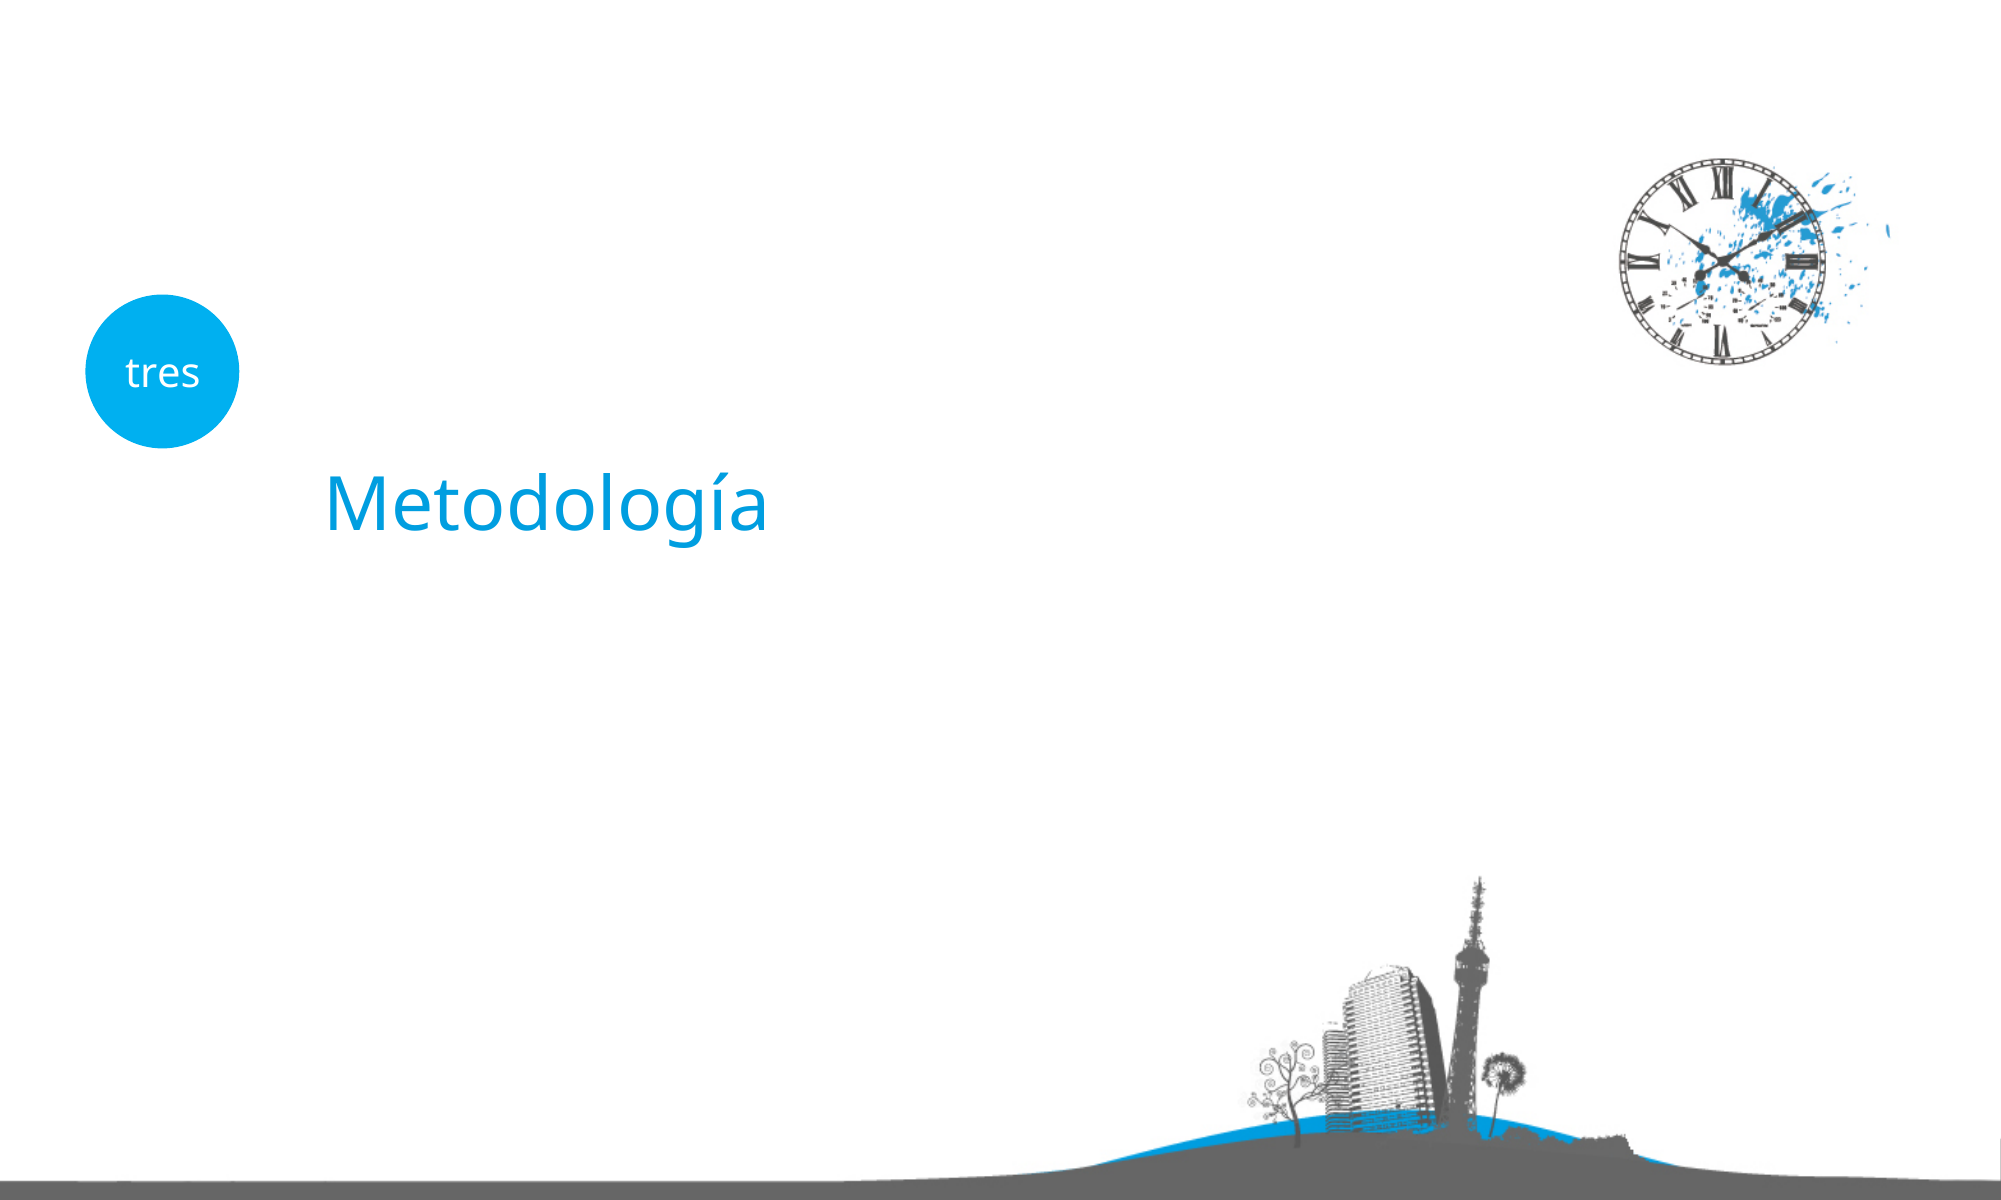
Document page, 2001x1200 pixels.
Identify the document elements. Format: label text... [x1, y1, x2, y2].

text_box [93, 405, 231, 448]
text_box [93, 295, 231, 338]
picture [0, 0, 2001, 1200]
text_box Metodología [308, 447, 1716, 553]
text_box tres [74, 338, 252, 405]
